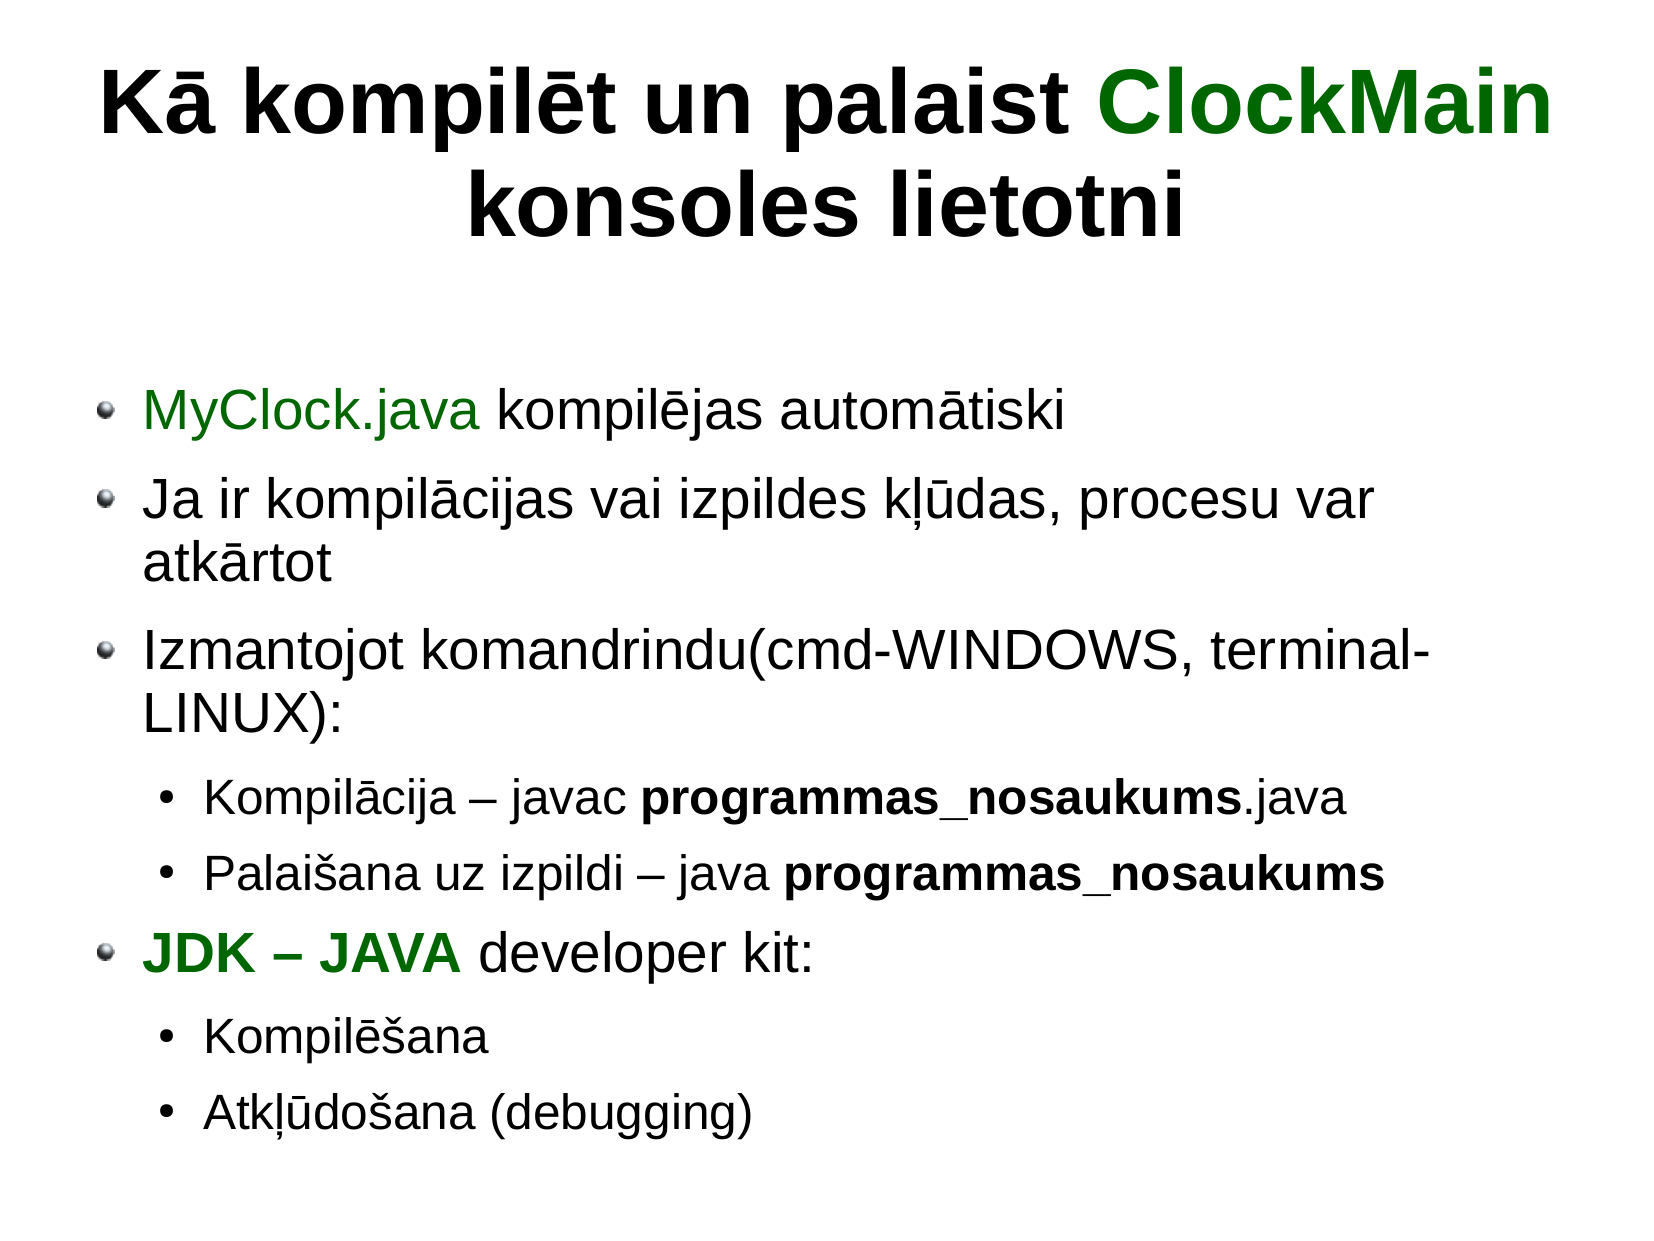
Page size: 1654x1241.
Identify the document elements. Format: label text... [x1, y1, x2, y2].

list MyClock.java kompilējas automātiski Ja ir kompilācijas vai izpildes kļūdas, procesu var atkārtot Izmantojot komandrindu(cmd-WINDOWS, terminal-LINUX): Kompilācija – javac programmas_nosaukums.java Palaišana uz izpildi – java programmas_nosaukums JDK – JAVA developer kit: Kompilēšana Atkļūdošana (debugging) [82, 290, 1538, 1141]
title Kā kompilēt un palaist ClockMain konsoles lietotni [82, 49, 1571, 257]
